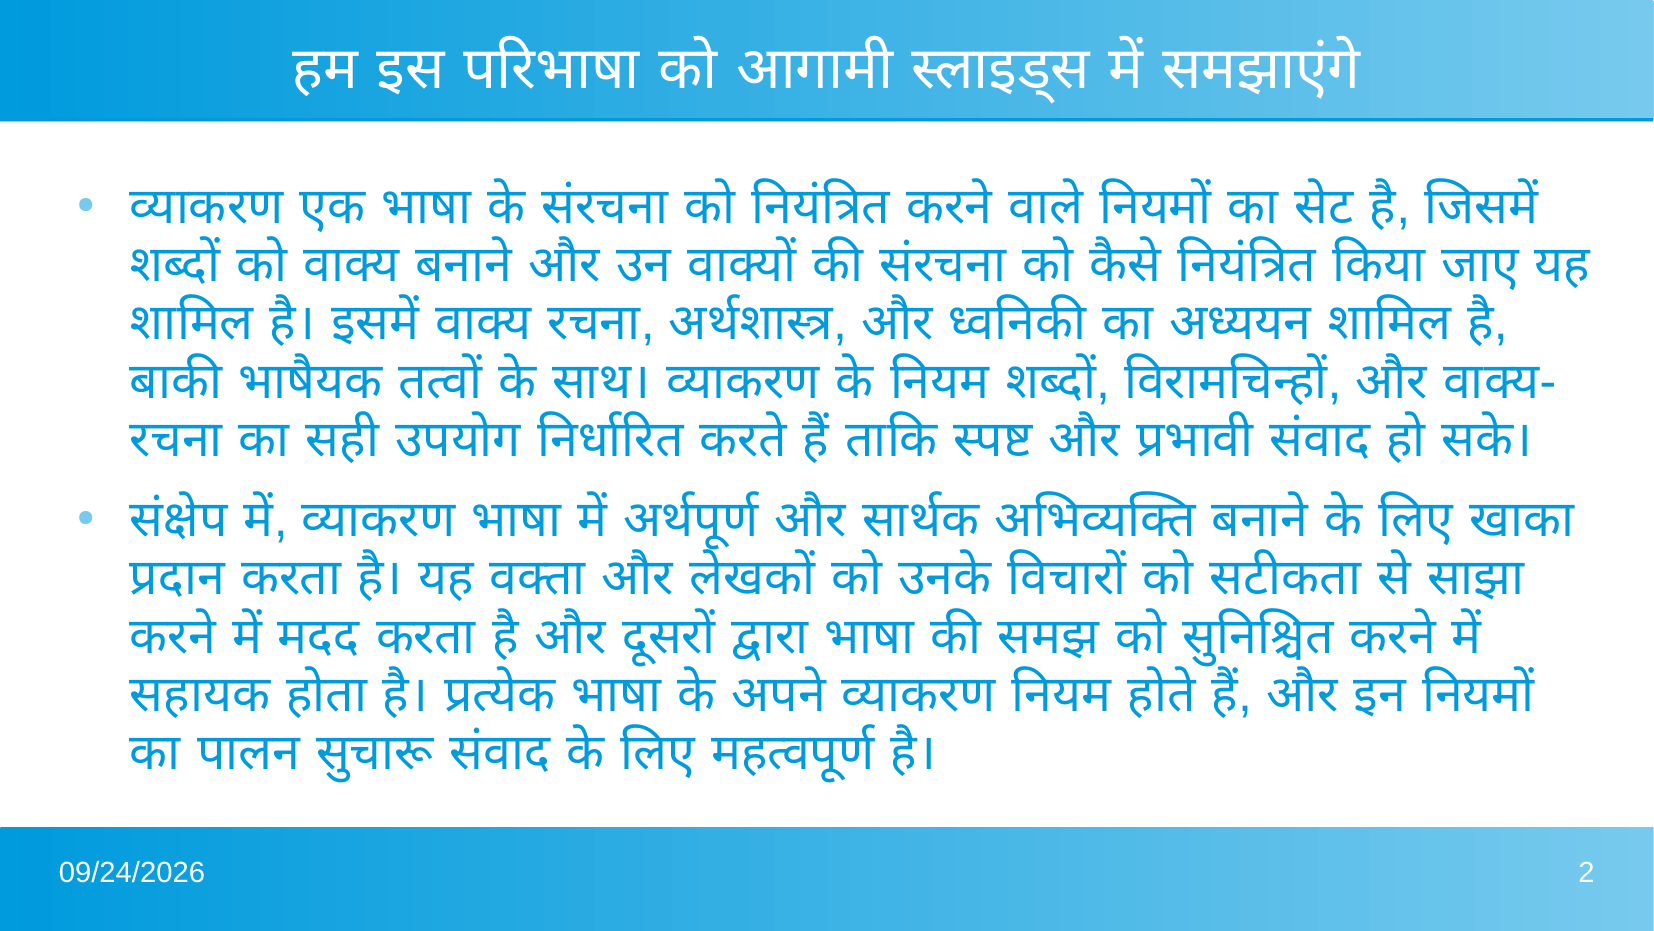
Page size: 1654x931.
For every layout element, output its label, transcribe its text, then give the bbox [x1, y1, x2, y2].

list व्याकरण एक भाषा के संरचना को नियंत्रित करने वाले नियमों का सेट है, जिसमें शब्दों को वाक्य बनाने और उन वाक्यों की संरचना को कैसे नियंत्रित किया जाए यह शामिल है। इसमें वाक्य रचना, अर्थशास्त्र, और ध्वनिकी का अध्ययन शामिल है, बाकी भाषैयक तत्वों के साथ। व्याकरण के नियम शब्दों, विरामचिन्हों, और वाक्य-रचना का सही उपयोग निर्धारित करते हैं ताकि स्पष्ट और प्रभावी संवाद हो सके। संक्षेप में, व्याकरण भाषा में अर्थपूर्ण और सार्थक अभिव्यक्ति बनाने के लिए खाका प्रदान करता है। यह वक्ता और लेखकों को उनके विचारों को सटीकता से साझा करने में मदद करता है और दूसरों द्वारा भाषा की समझ को सुनिश्चित करने में सहायक होता है। प्रत्येक भाषा के अपने व्याकरण नियम होते हैं, और इन नियमों का पालन सुचारू संवाद के लिए महत्वपूर्ण है। [59, 177, 1595, 768]
title हम इस परिभाषा को आगामी स्लाइड्स में समझाएंगे [59, 29, 1595, 108]
